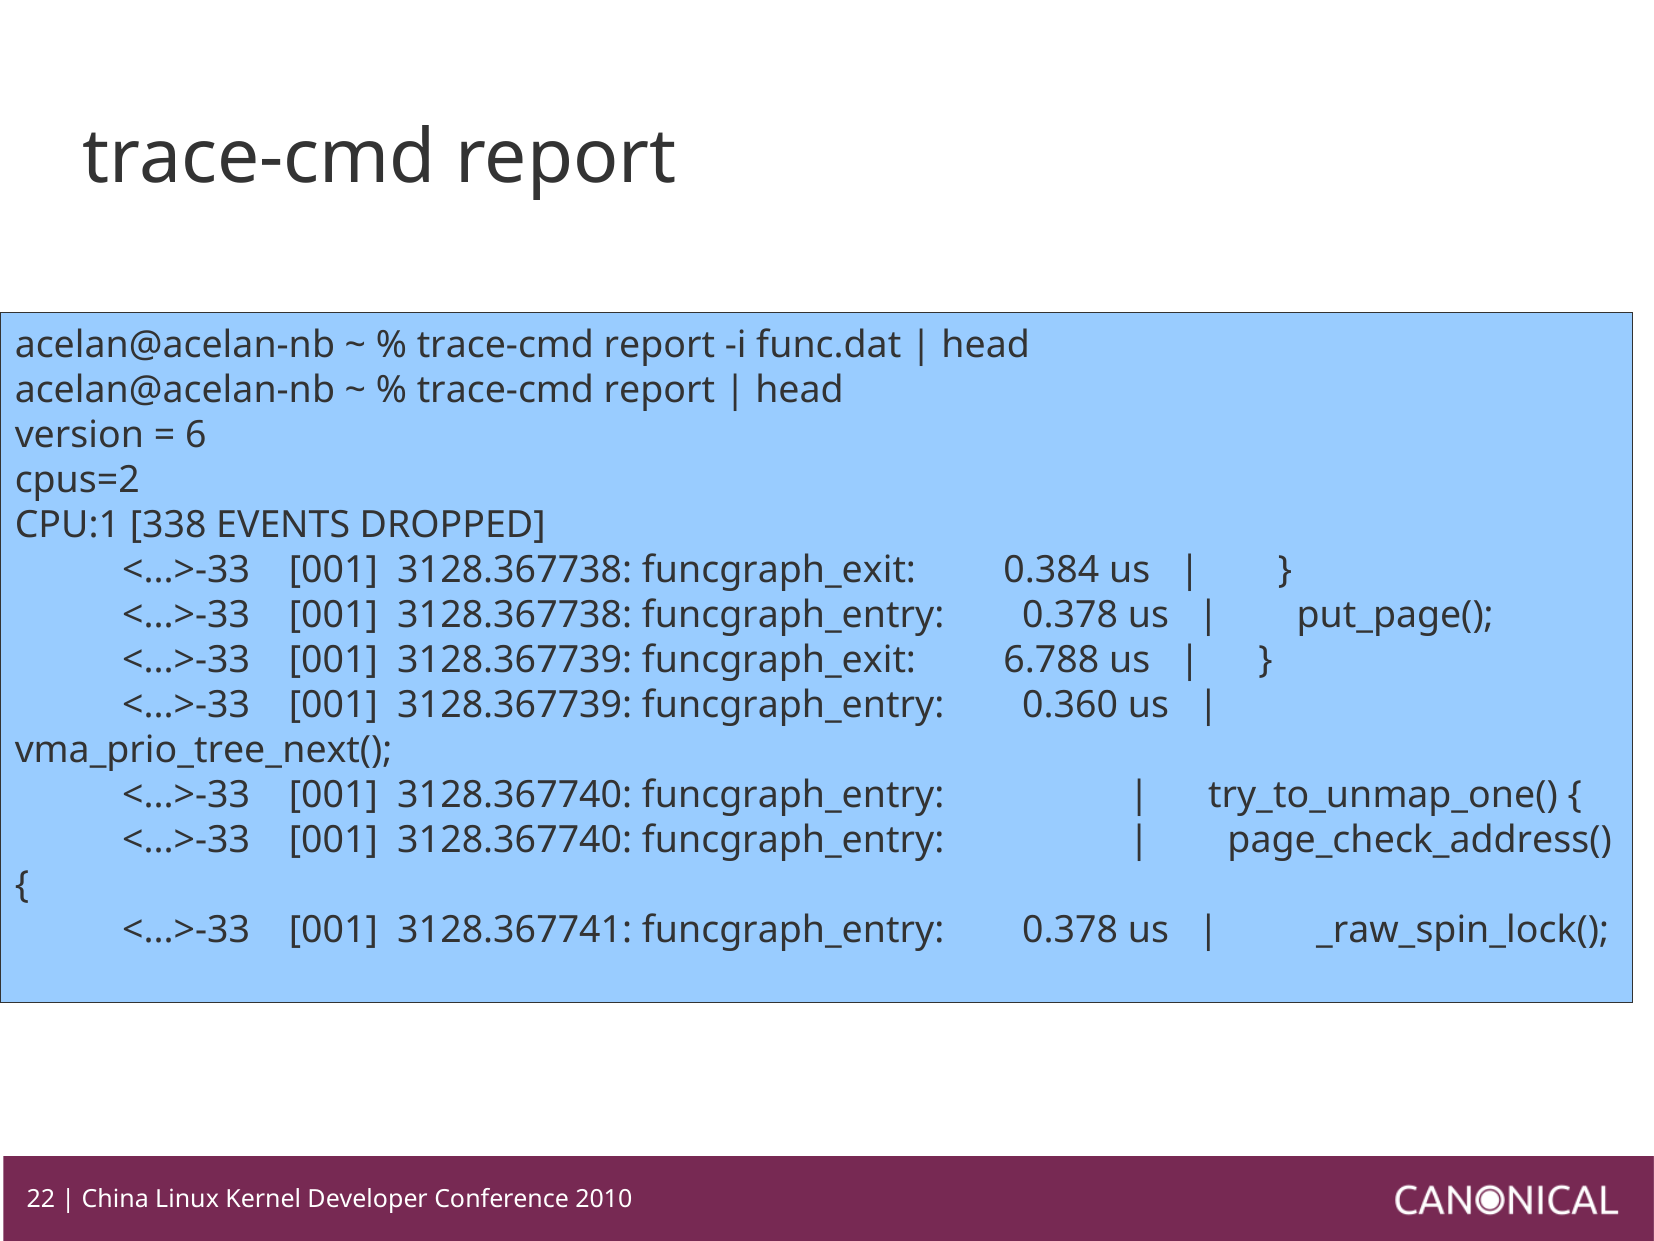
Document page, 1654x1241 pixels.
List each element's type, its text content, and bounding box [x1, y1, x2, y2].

text_box acelan@acelan-nb ~ % trace-cmd report -i func.dat | head acelan@acelan-nb ~ % trace-cmd report | head version = 6 cpus=2 CPU:1 [338 EVENTS DROPPED] <...>-33 [001] 3128.367738: funcgraph_exit: 0.384 us | } <...>-33 [001] 3128.367738: funcgraph_entry: 0.378 us | put_page(); <...>-33 [001] 3128.367739: funcgraph_exit: 6.788 us | } <...>-33 [001] 3128.367739: funcgraph_entry: 0.360 us | vma_prio_tree_next(); <...>-33 [001] 3128.367740: funcgraph_entry: | try_to_unmap_one() { <...>-33 [001] 3128.367740: funcgraph_entry: | page_check_address() { <...>-33 [001] 3128.367741: funcgraph_entry: 0.378 us | _raw_spin_lock(); [0, 312, 1633, 1003]
picture [3, 1156, 1654, 1241]
title trace-cmd report [82, 56, 1571, 249]
